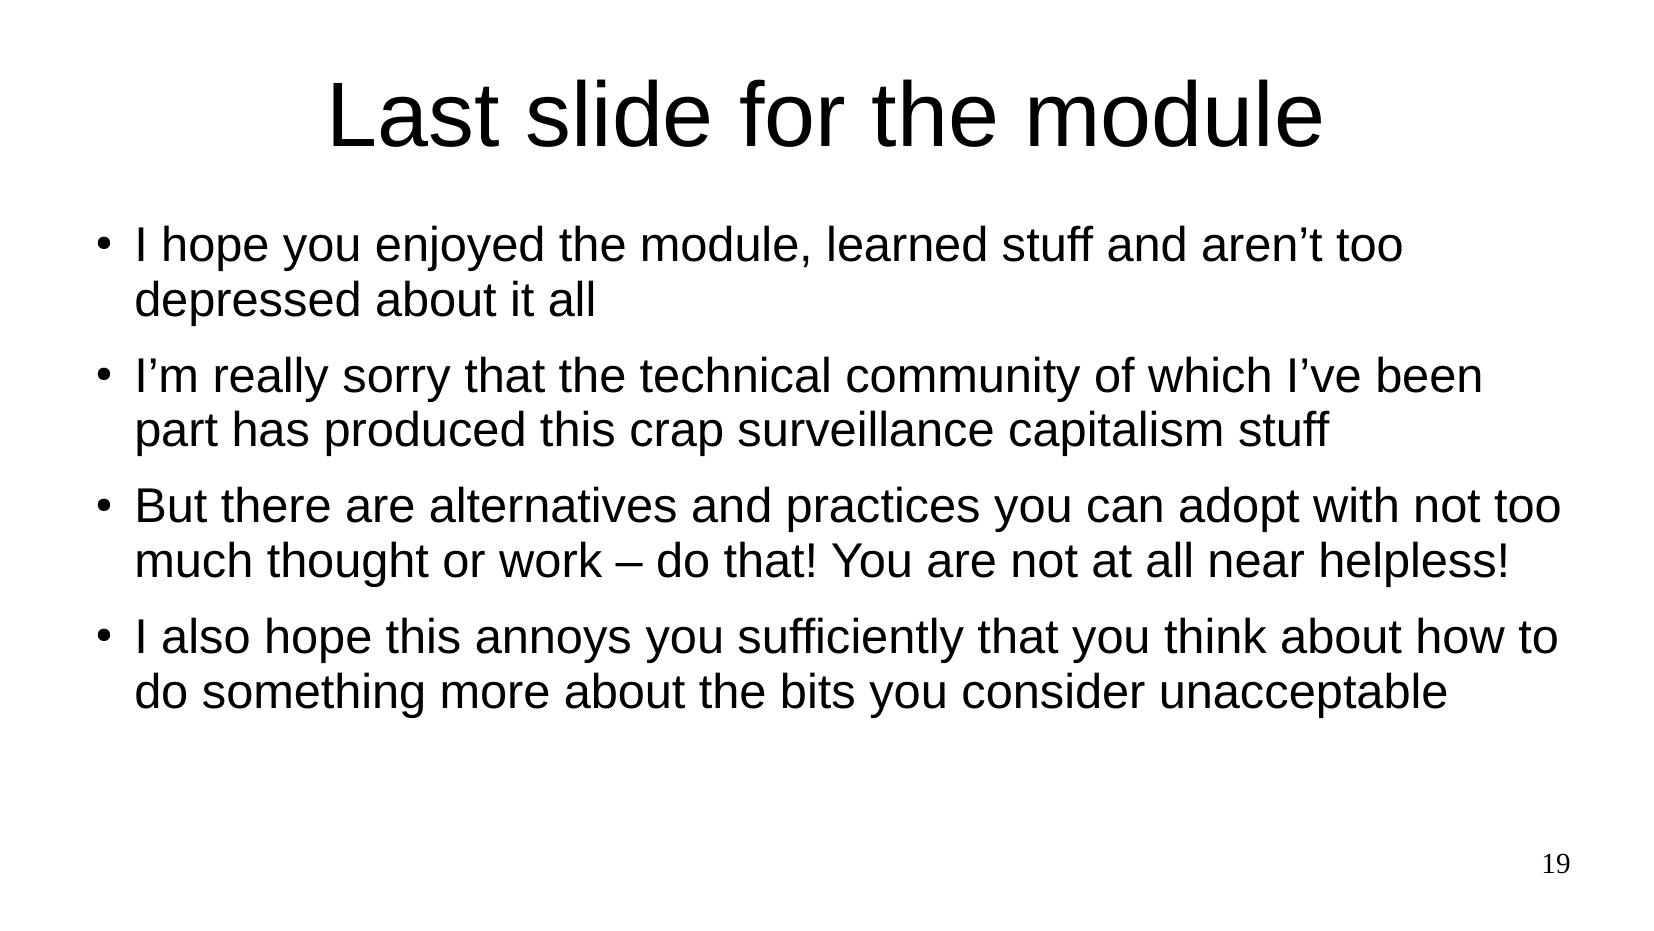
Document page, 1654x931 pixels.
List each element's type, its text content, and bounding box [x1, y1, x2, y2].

title Last slide for the module [82, 37, 1571, 193]
list I hope you enjoyed the module, learned stuff and aren’t too depressed about it all I’m really sorry that the technical community of which I’ve been part has produced this crap surveillance capitalism stuff But there are alternatives and practices you can adopt with not too much thought or work – do that! You are not at all near helpless! I also hope this annoys you sufficiently that you think about how to do something more about the bits you consider unacceptable [82, 217, 1571, 758]
